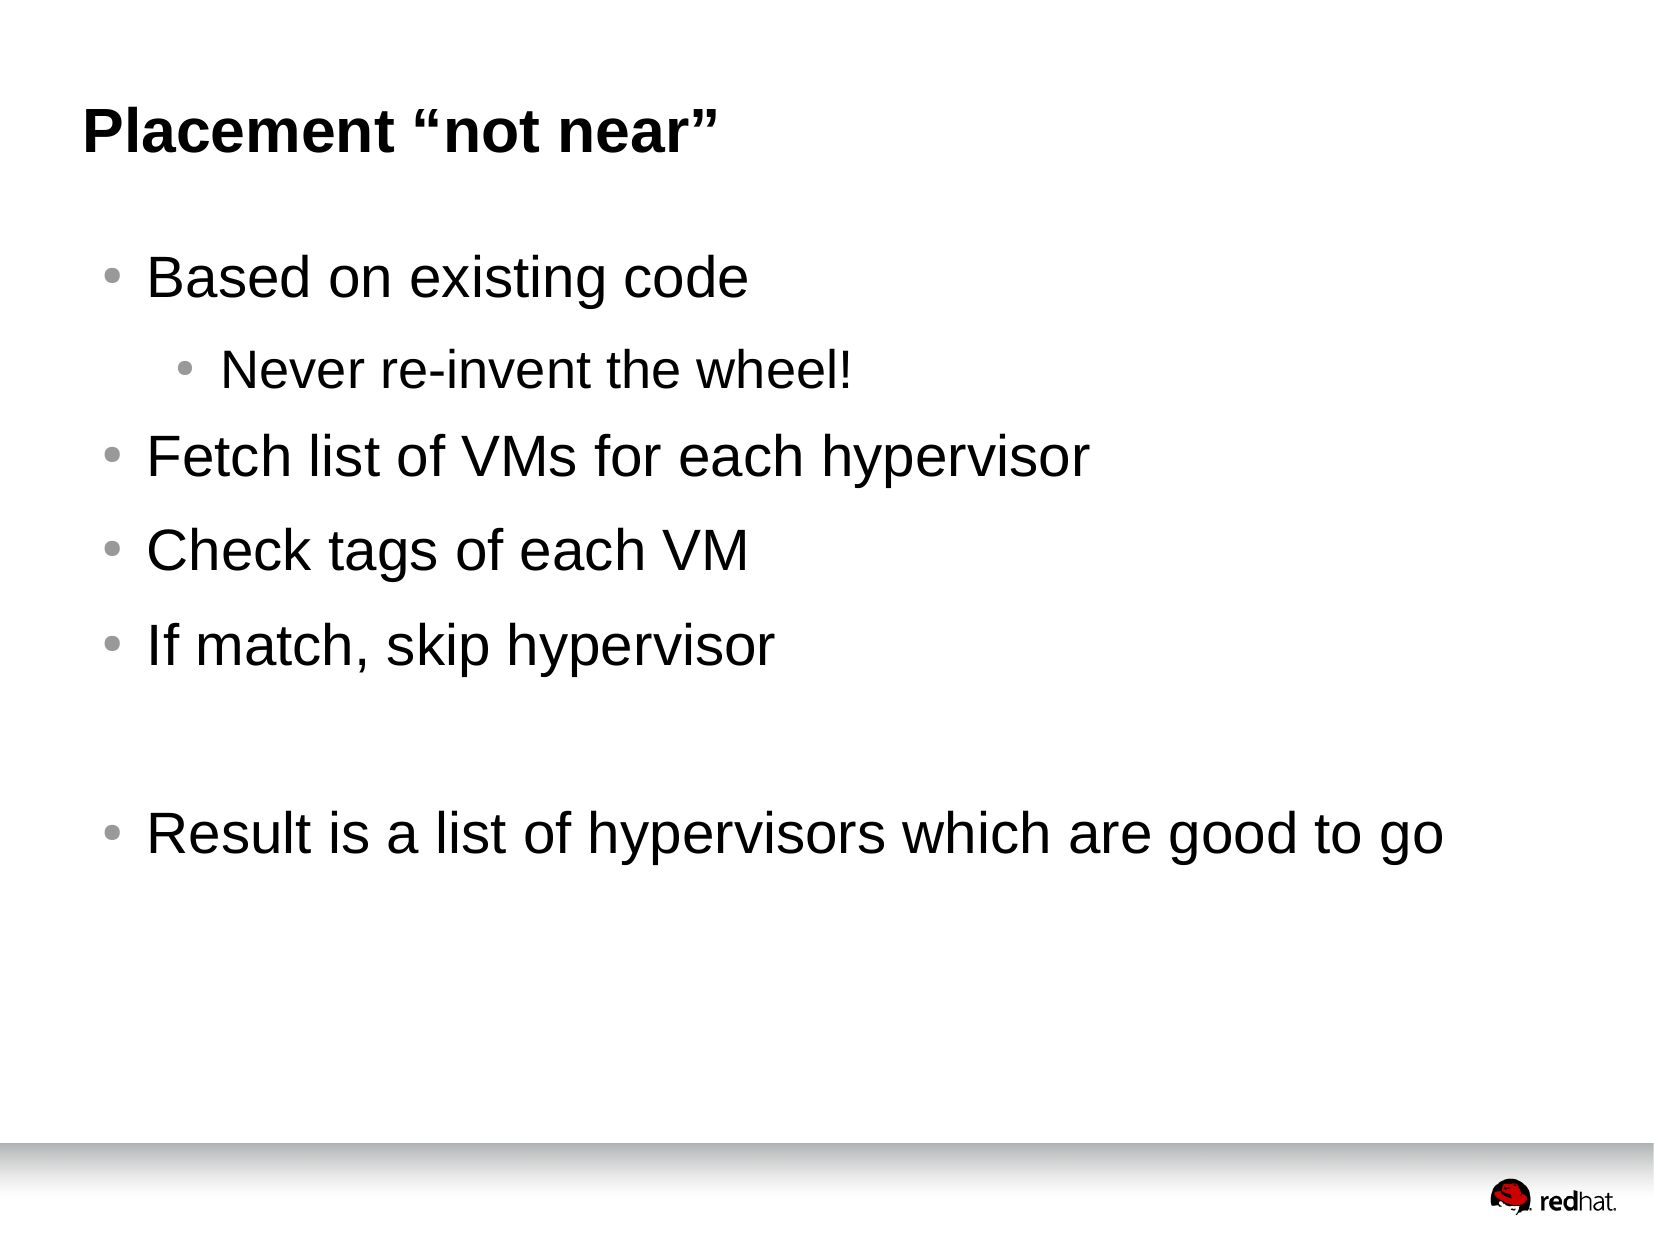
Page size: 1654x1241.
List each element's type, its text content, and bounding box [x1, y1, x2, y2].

picture [0, 1143, 1654, 1241]
list Based on existing code Never re-invent the wheel! Fetch list of VMs for each hypervisor Check tags of each VM If match, skip hypervisor Result is a list of hypervisors which are good to go [86, 244, 1576, 1039]
title Placement “not near” [82, 37, 1571, 225]
